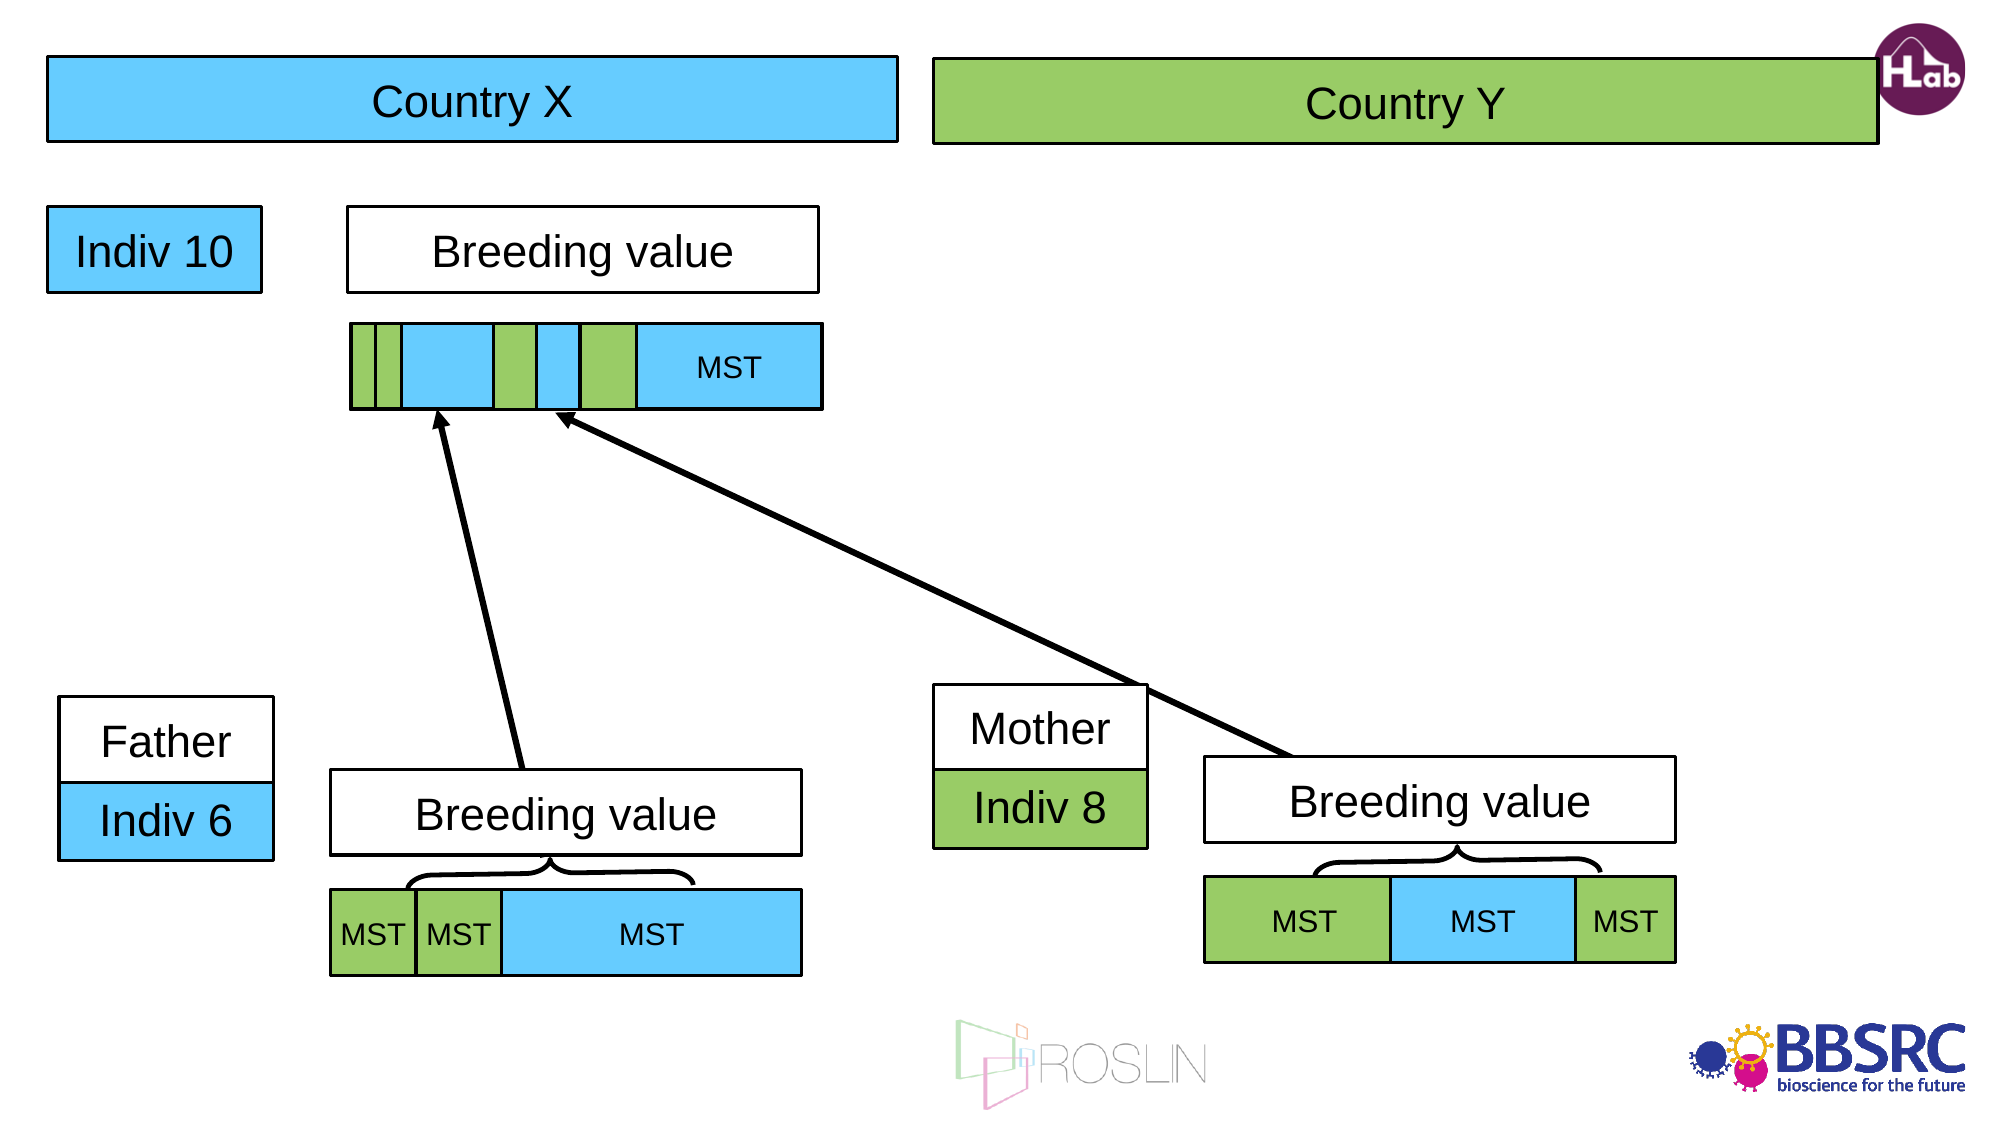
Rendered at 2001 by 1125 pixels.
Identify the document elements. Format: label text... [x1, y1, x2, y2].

text_box MST [1575, 876, 1676, 963]
text_box MST [637, 323, 822, 410]
text_box MST [1204, 876, 1390, 963]
text_box Indiv 10 [47, 206, 262, 293]
text_box MST [502, 889, 802, 976]
text_box Breeding value [330, 769, 802, 856]
text_box Mother [933, 684, 1148, 770]
text_box Breeding value [1204, 756, 1676, 843]
picture [948, 985, 1219, 1125]
text_box Country Y [933, 58, 1878, 144]
text_box [351, 323, 637, 410]
text_box MST [1390, 876, 1575, 963]
text_box MST [416, 889, 502, 976]
text_box Country X [47, 56, 898, 142]
picture [1687, 1020, 1966, 1098]
text_box Indiv 6 [59, 783, 274, 861]
text_box Father [59, 696, 274, 783]
text_box Breeding value [347, 206, 819, 293]
text_box Indiv 8 [933, 770, 1148, 849]
text_box MST [330, 889, 416, 976]
picture [1872, 21, 1966, 116]
